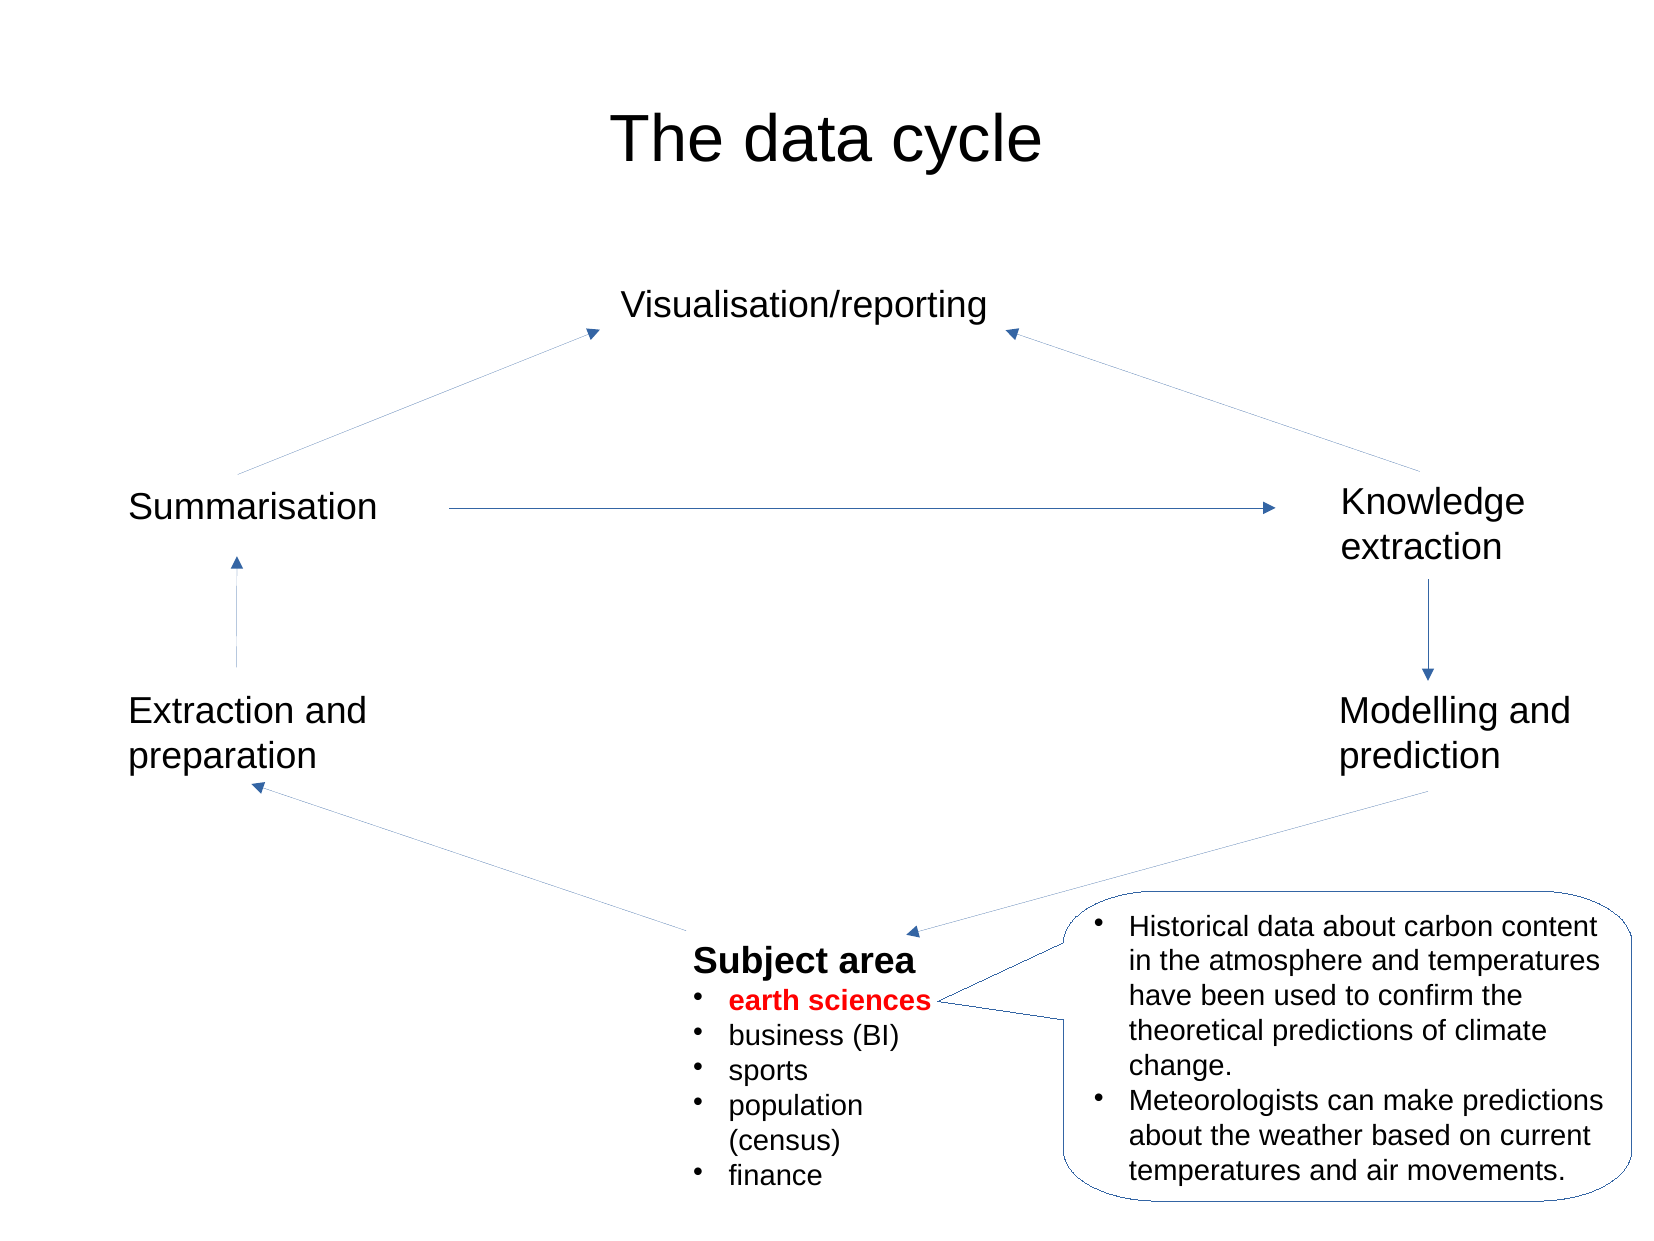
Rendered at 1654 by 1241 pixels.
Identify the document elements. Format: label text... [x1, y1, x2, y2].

text_box Historical data about carbon content in the atmosphere and temperatures have been used to confirm the theoretical predictions of climate change. Meteorologists can make predictions about the weather based on current temperatures and air movements. [1078, 899, 1621, 1203]
text_box Subject area earth sciences business (BI) sports population (census) finance [678, 928, 974, 1241]
text_box The data cycle [82, 94, 1571, 1146]
text_box Modelling and prediction [1323, 679, 1654, 736]
text_box Visualisation/reporting [605, 272, 1020, 330]
text_box Extraction and preparation [113, 679, 468, 736]
text_box Knowledge extraction [1325, 469, 1654, 529]
text_box Summarisation [113, 475, 468, 532]
